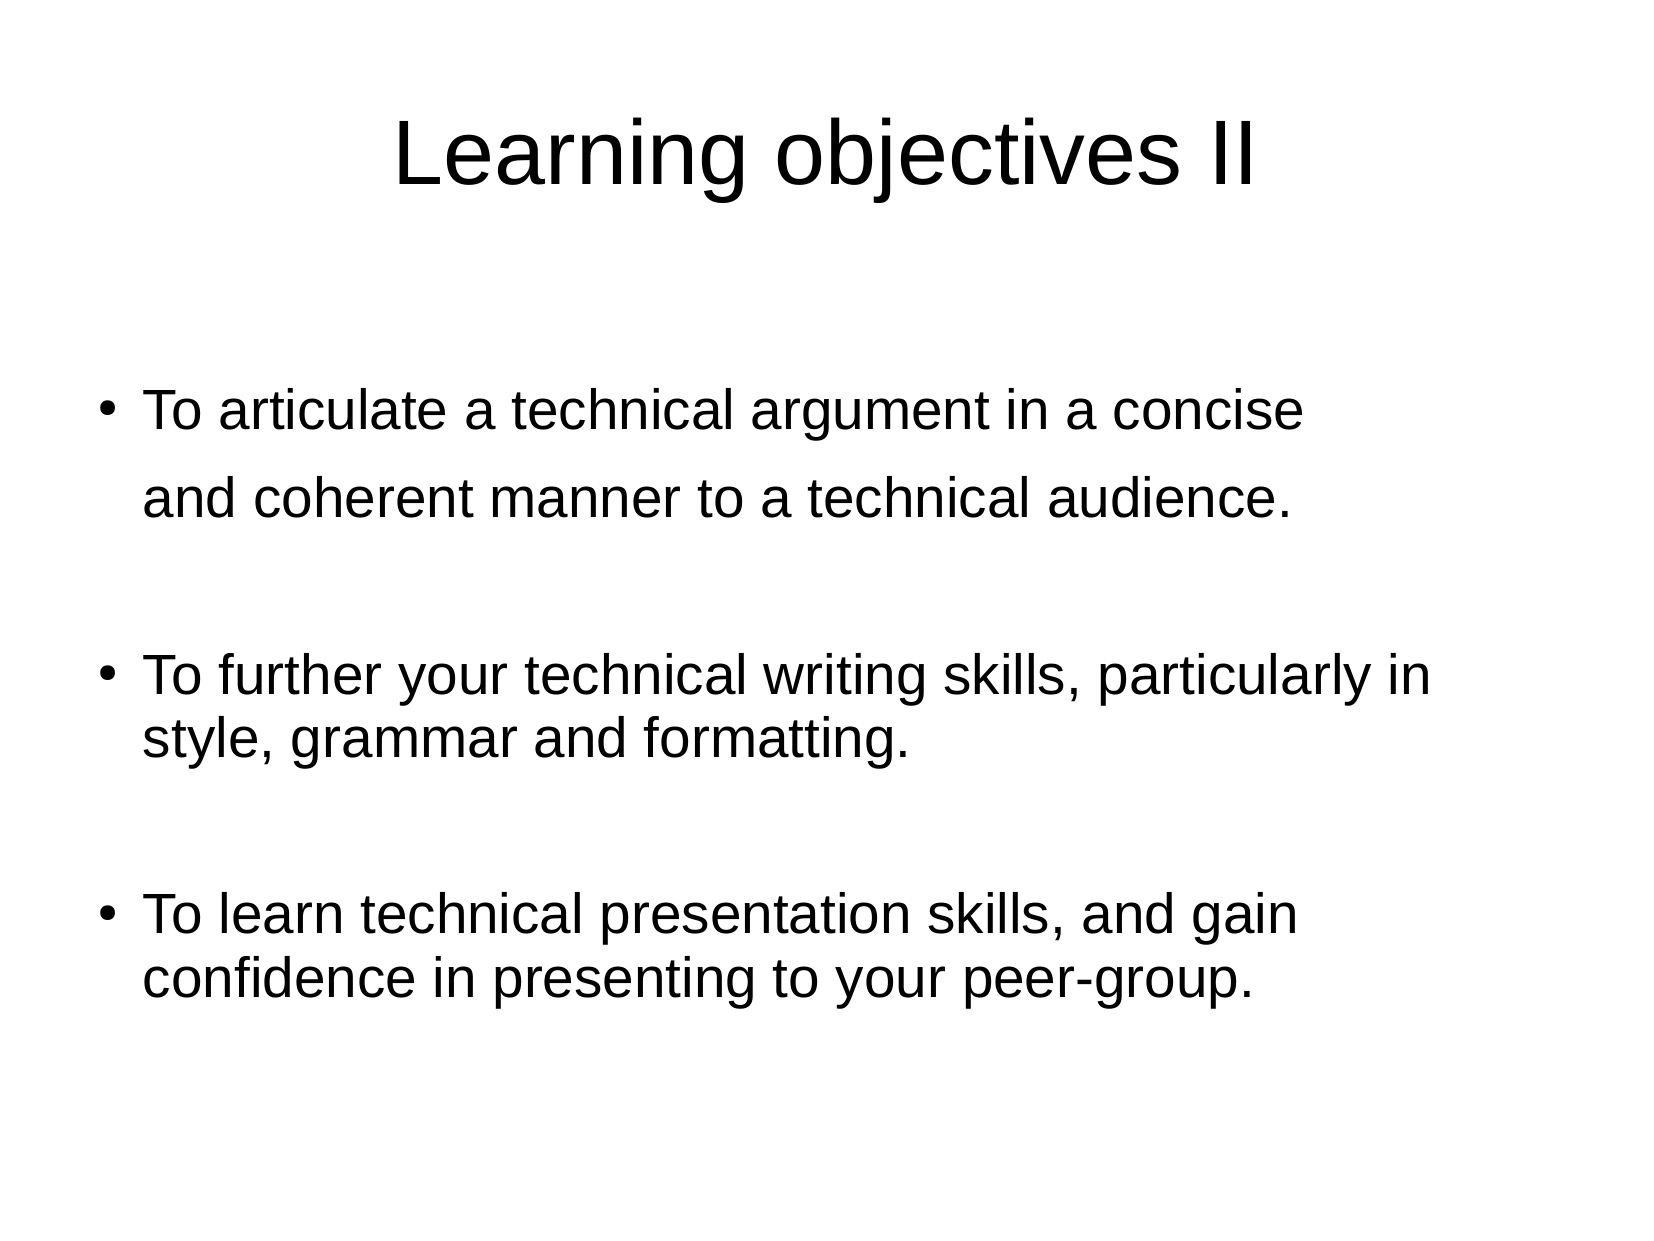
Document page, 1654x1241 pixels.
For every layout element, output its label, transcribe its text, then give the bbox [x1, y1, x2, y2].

list To articulate a technical argument in a concise and coherent manner to a technical audience. To further your technical writing skills, particularly in style, grammar and formatting. To learn technical presentation skills, and gain confidence in presenting to your peer-group. [82, 290, 1571, 1010]
title Learning objectives II [82, 49, 1571, 257]
